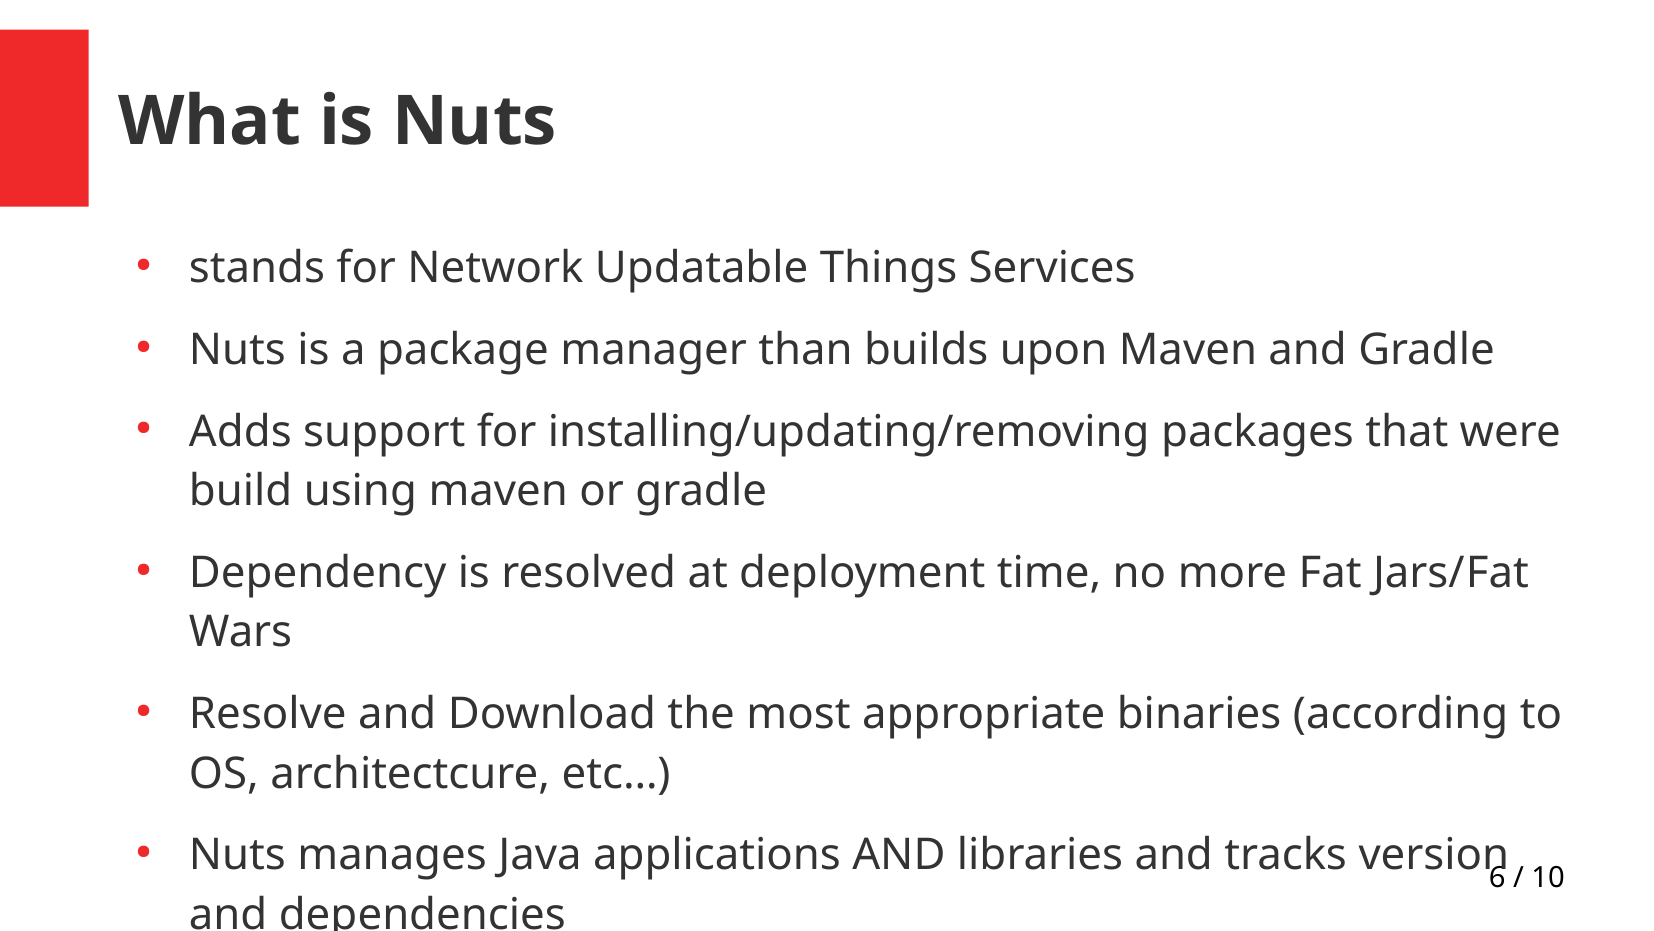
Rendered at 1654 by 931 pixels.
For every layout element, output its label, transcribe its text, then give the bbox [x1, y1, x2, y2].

list stands for Network Updatable Things Services Nuts is a package manager than builds upon Maven and Gradle Adds support for installing/updating/removing packages that were build using maven or gradle Dependency is resolved at deployment time, no more Fat Jars/Fat Wars Resolve and Download the most appropriate binaries (according to OS, architectcure, etc…) Nuts manages Java applications AND libraries and tracks version and dependencies Nuts support runtime [118, 236, 1595, 798]
title What is Nuts [118, 29, 1595, 207]
